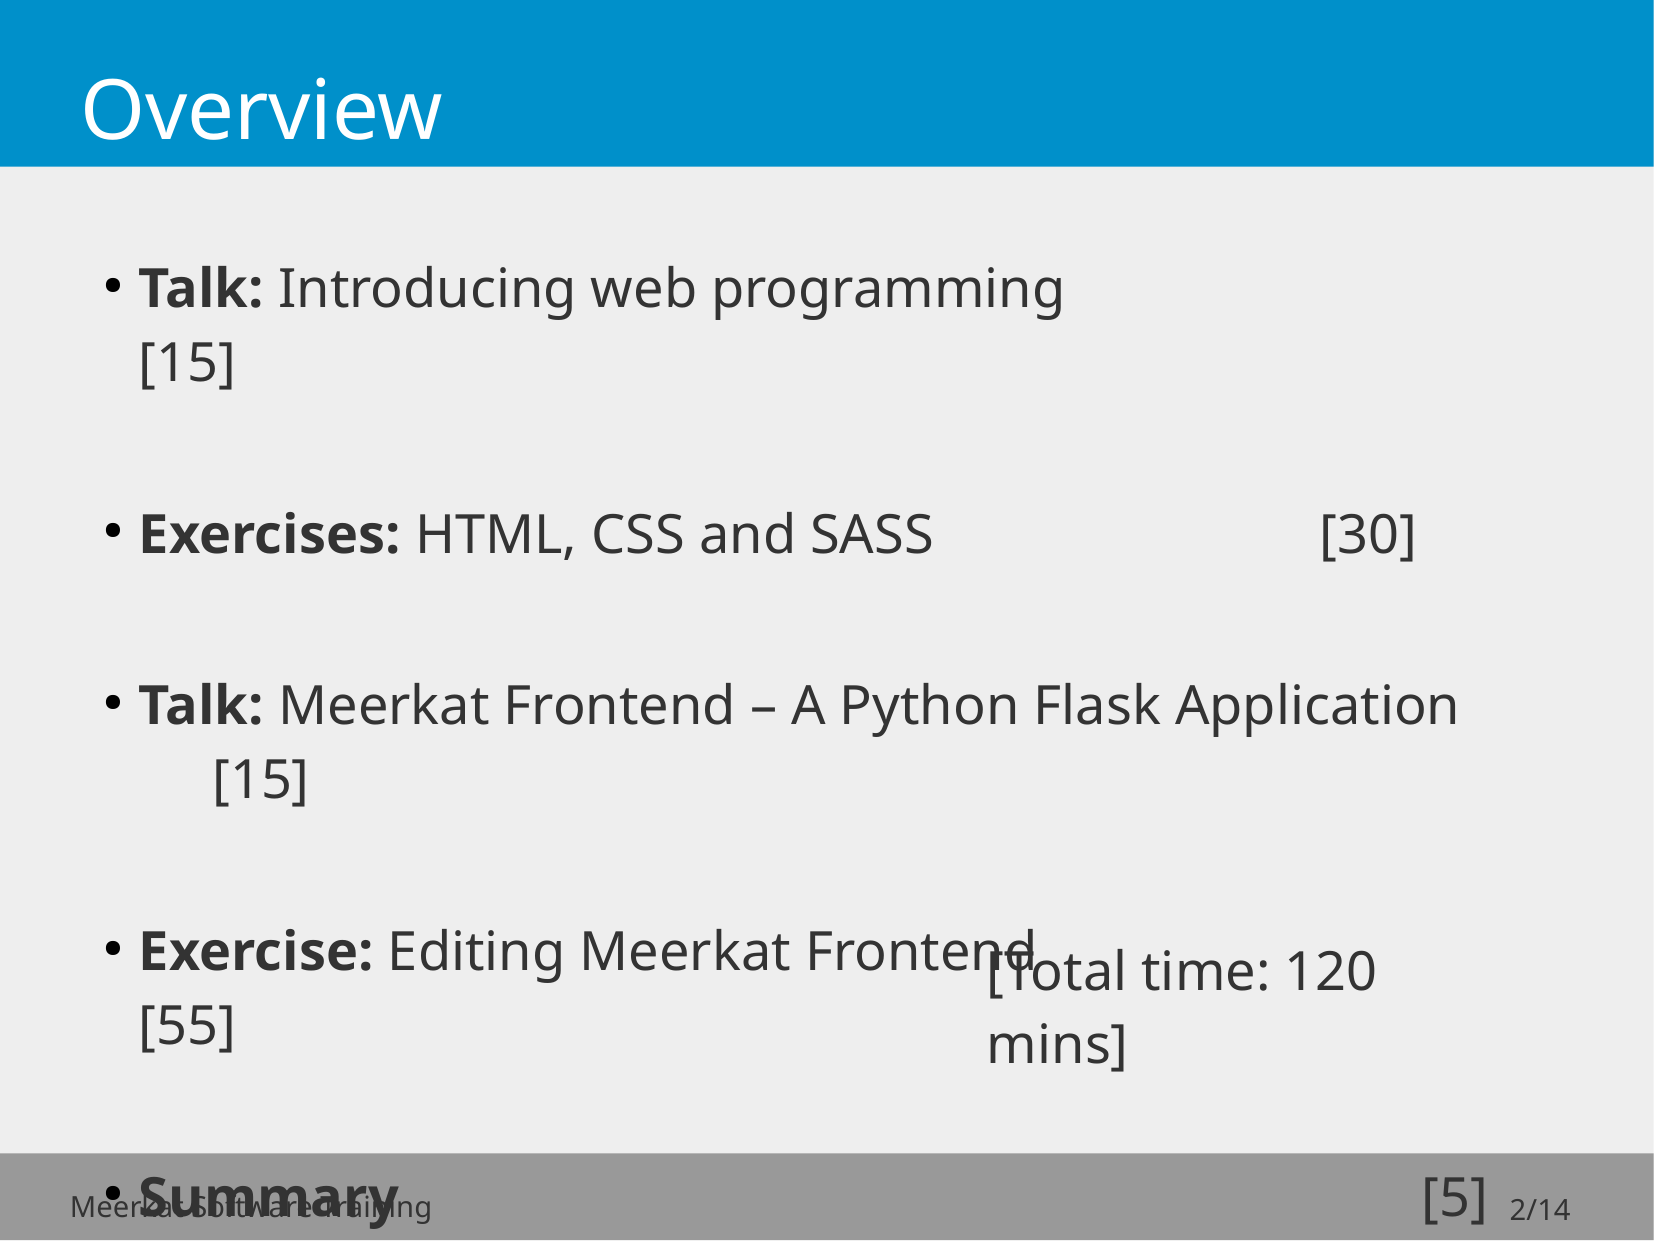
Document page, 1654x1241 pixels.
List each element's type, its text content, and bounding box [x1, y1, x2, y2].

text_box [Total time: 120 mins] [972, 924, 1519, 1027]
text_box Talk: Introducing web programming [15] Exercises: HTML, CSS and SASS [30] Talk: Meerkat Frontend – A Python Flask Application [15] Exercise: Editing Meerkat Frontend [55] Summary [5] [88, 242, 1550, 897]
text_box Overview [65, 43, 889, 142]
